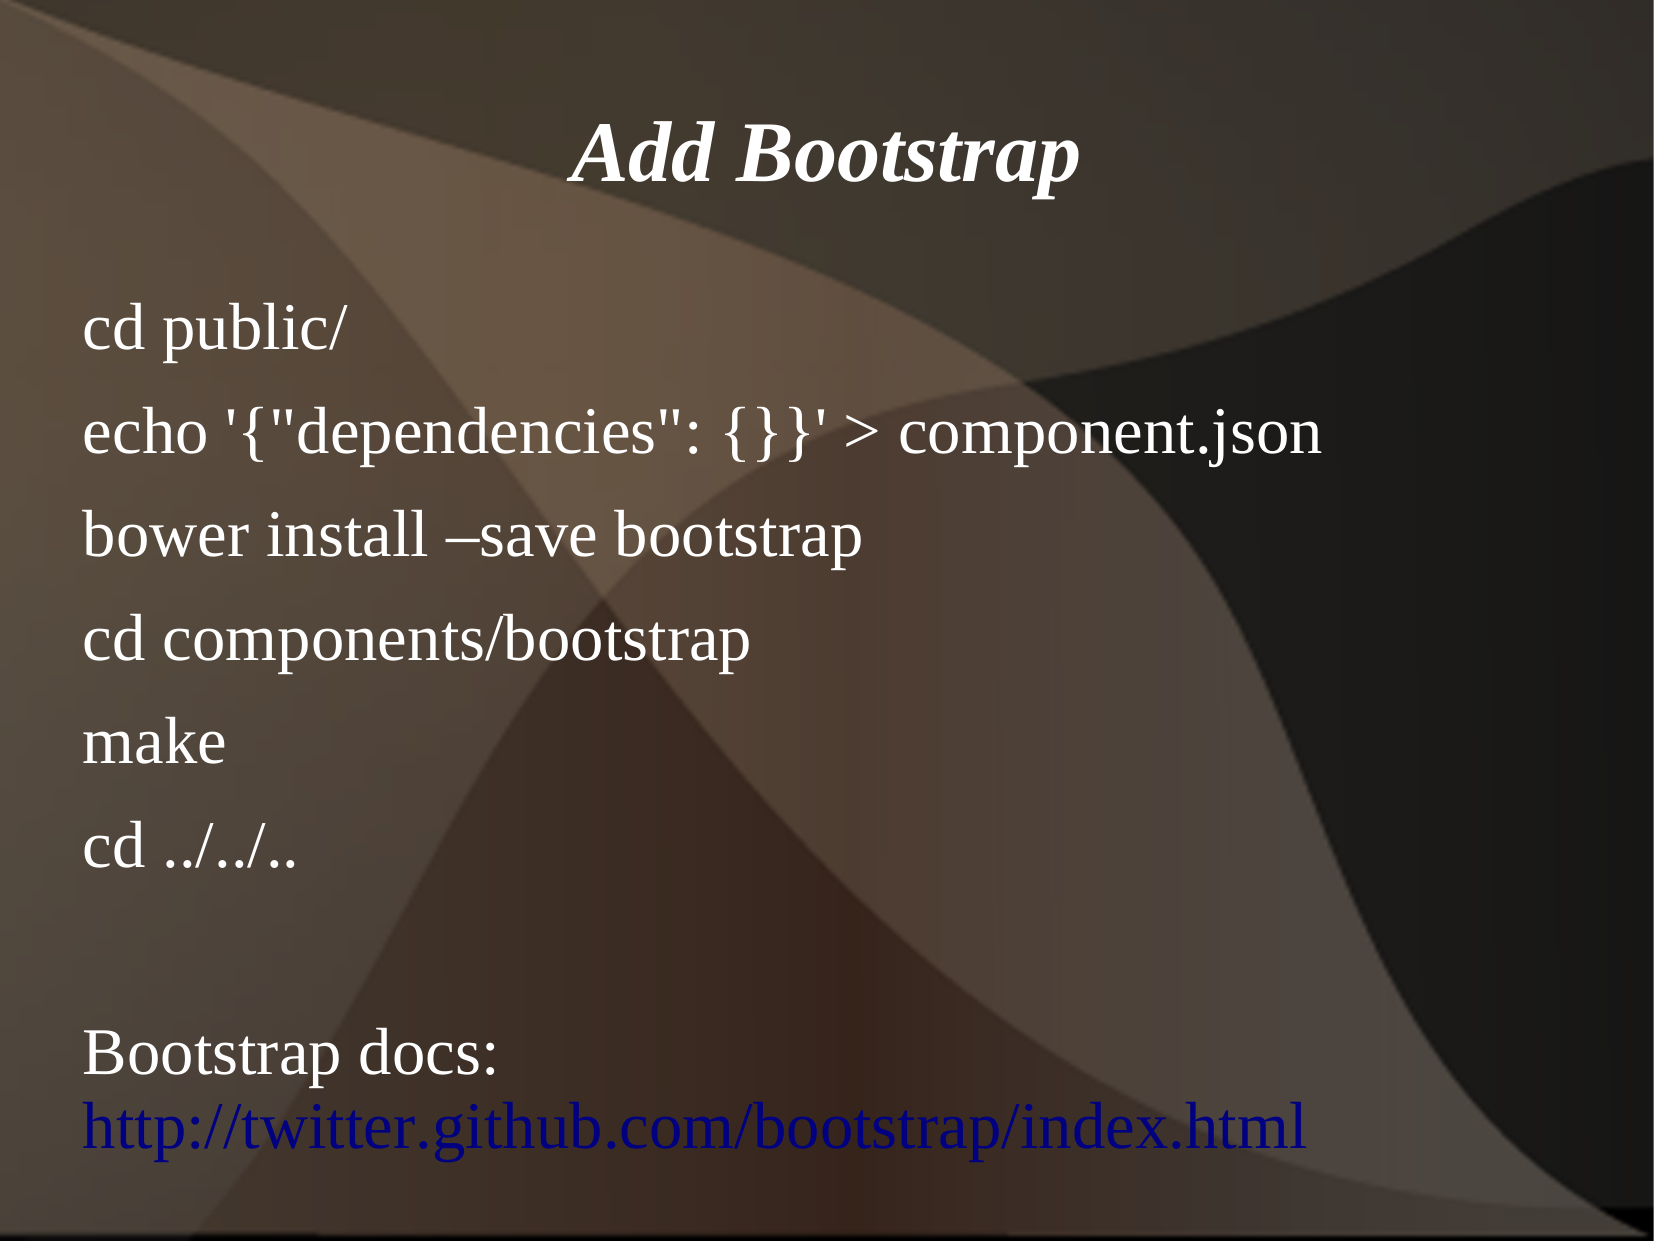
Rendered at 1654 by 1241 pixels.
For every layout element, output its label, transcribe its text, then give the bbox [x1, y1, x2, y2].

title Add Bootstrap [82, 49, 1571, 257]
list cd public/ echo '{"dependencies": {}}' > component.json bower install –save bootstrap cd components/bootstrap make cd ../../.. Bootstrap docs: http://twitter.github.com/bootstrap/index.html [82, 290, 1571, 1241]
picture [0, 0, 1654, 1241]
